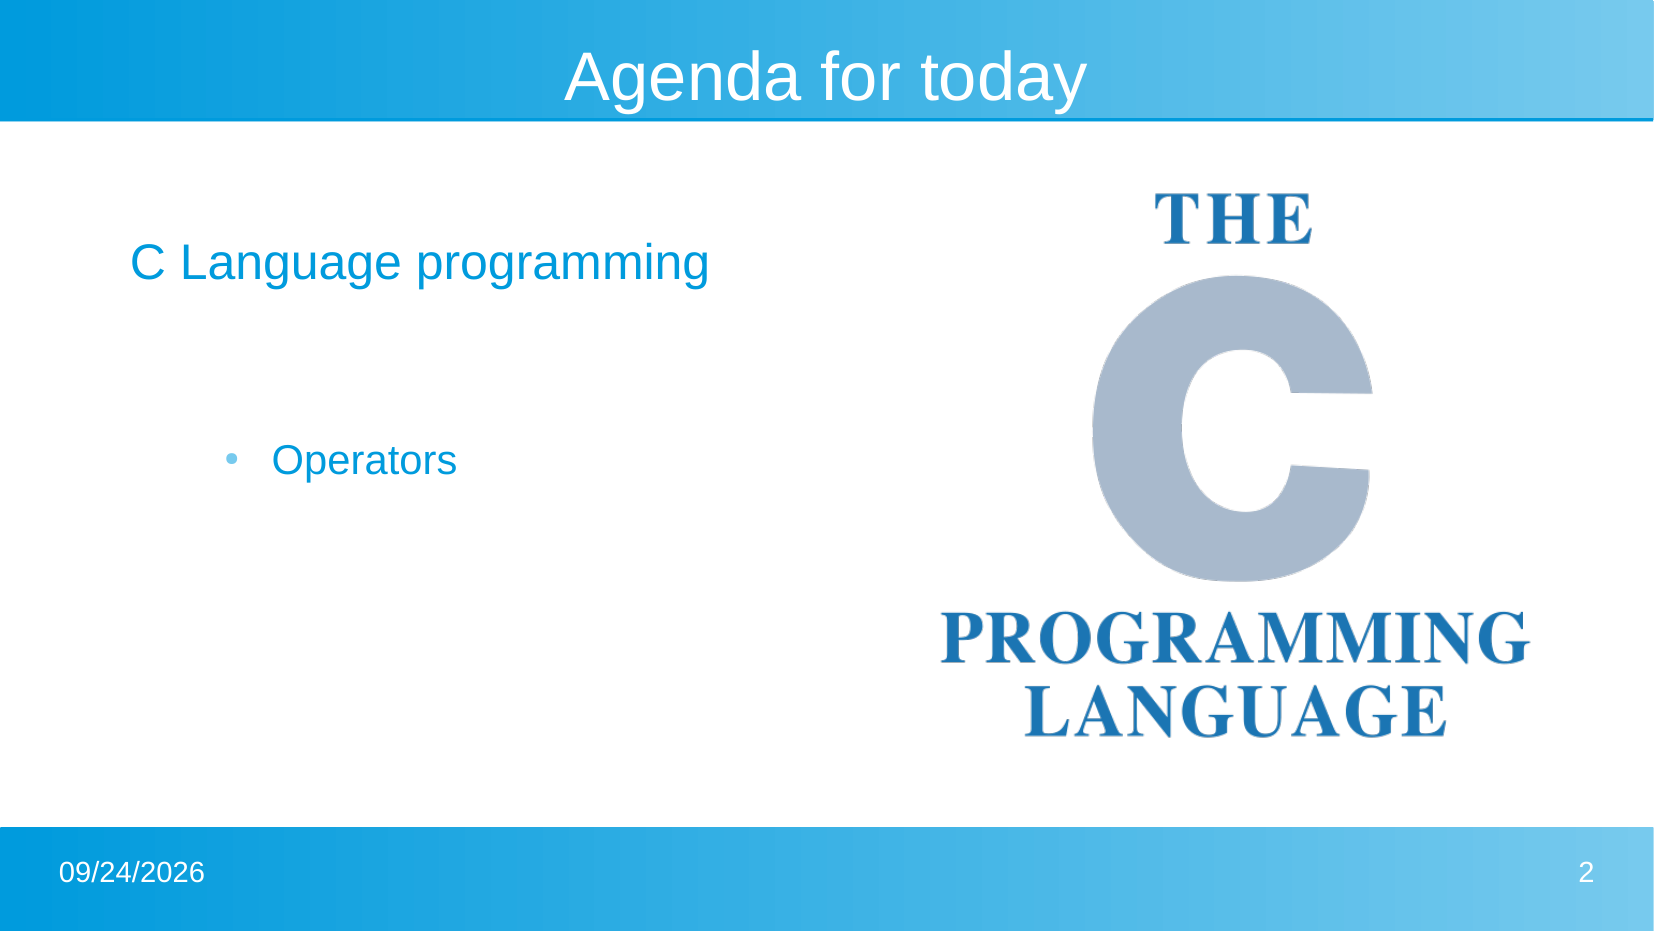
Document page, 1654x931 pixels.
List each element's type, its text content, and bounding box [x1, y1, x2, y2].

picture [933, 145, 1538, 788]
list C Language programming Operators [59, 234, 1595, 826]
title Agenda for today [59, 37, 1595, 116]
